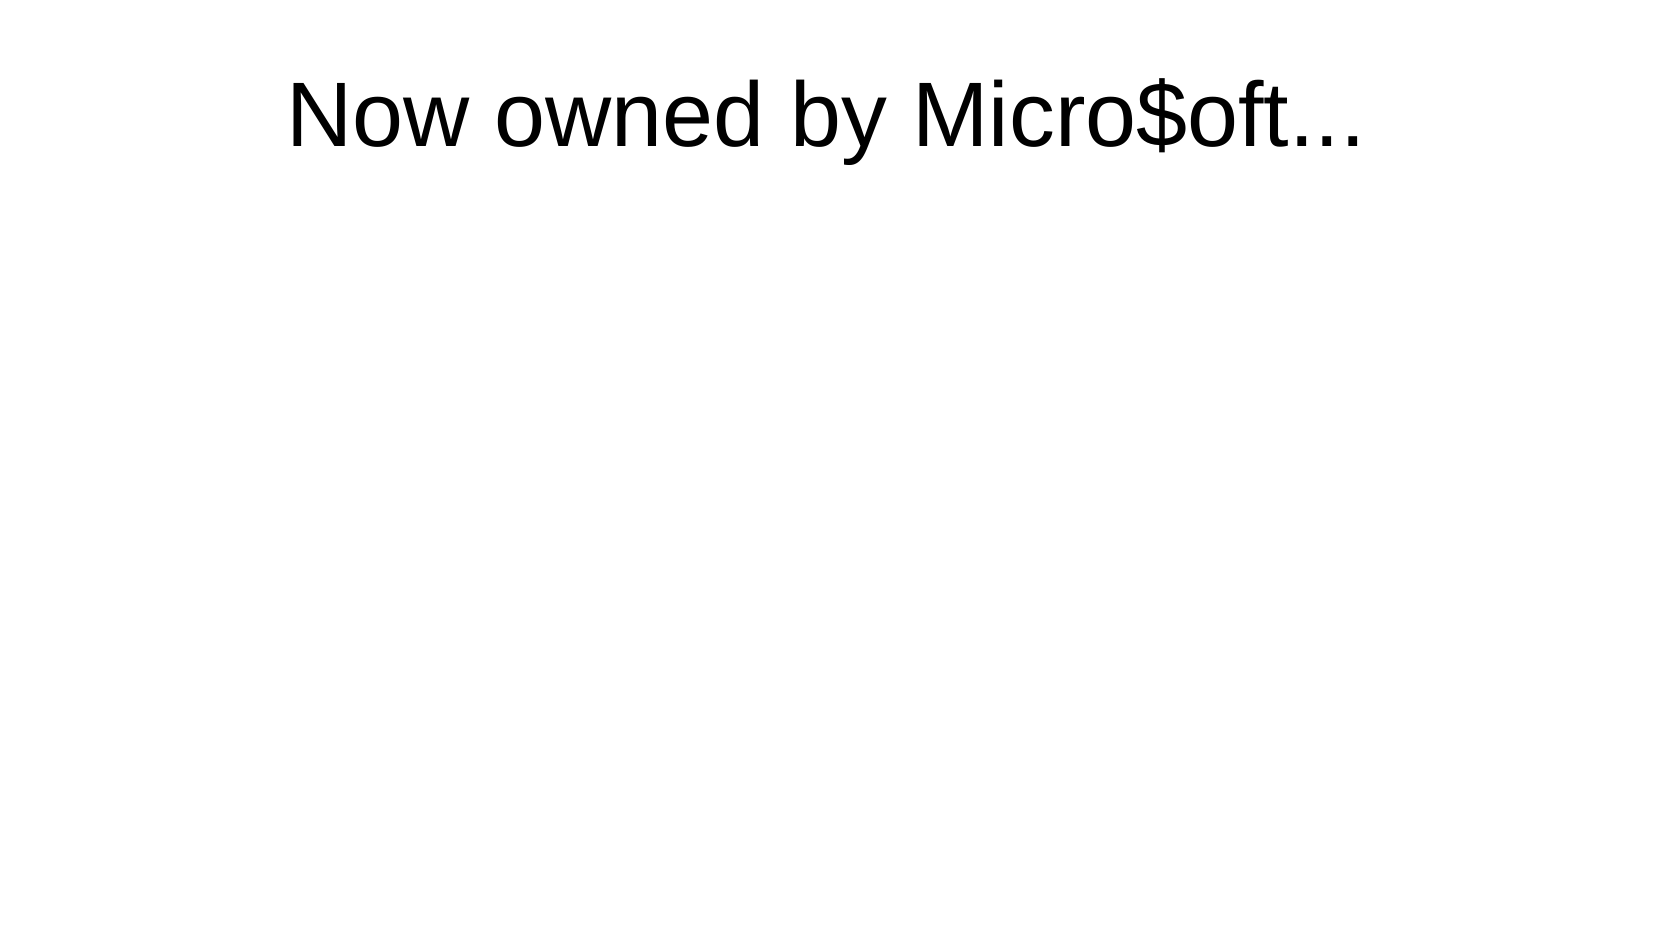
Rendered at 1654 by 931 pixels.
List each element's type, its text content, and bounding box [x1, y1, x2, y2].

title Now owned by Micro$oft... [82, 37, 1571, 193]
